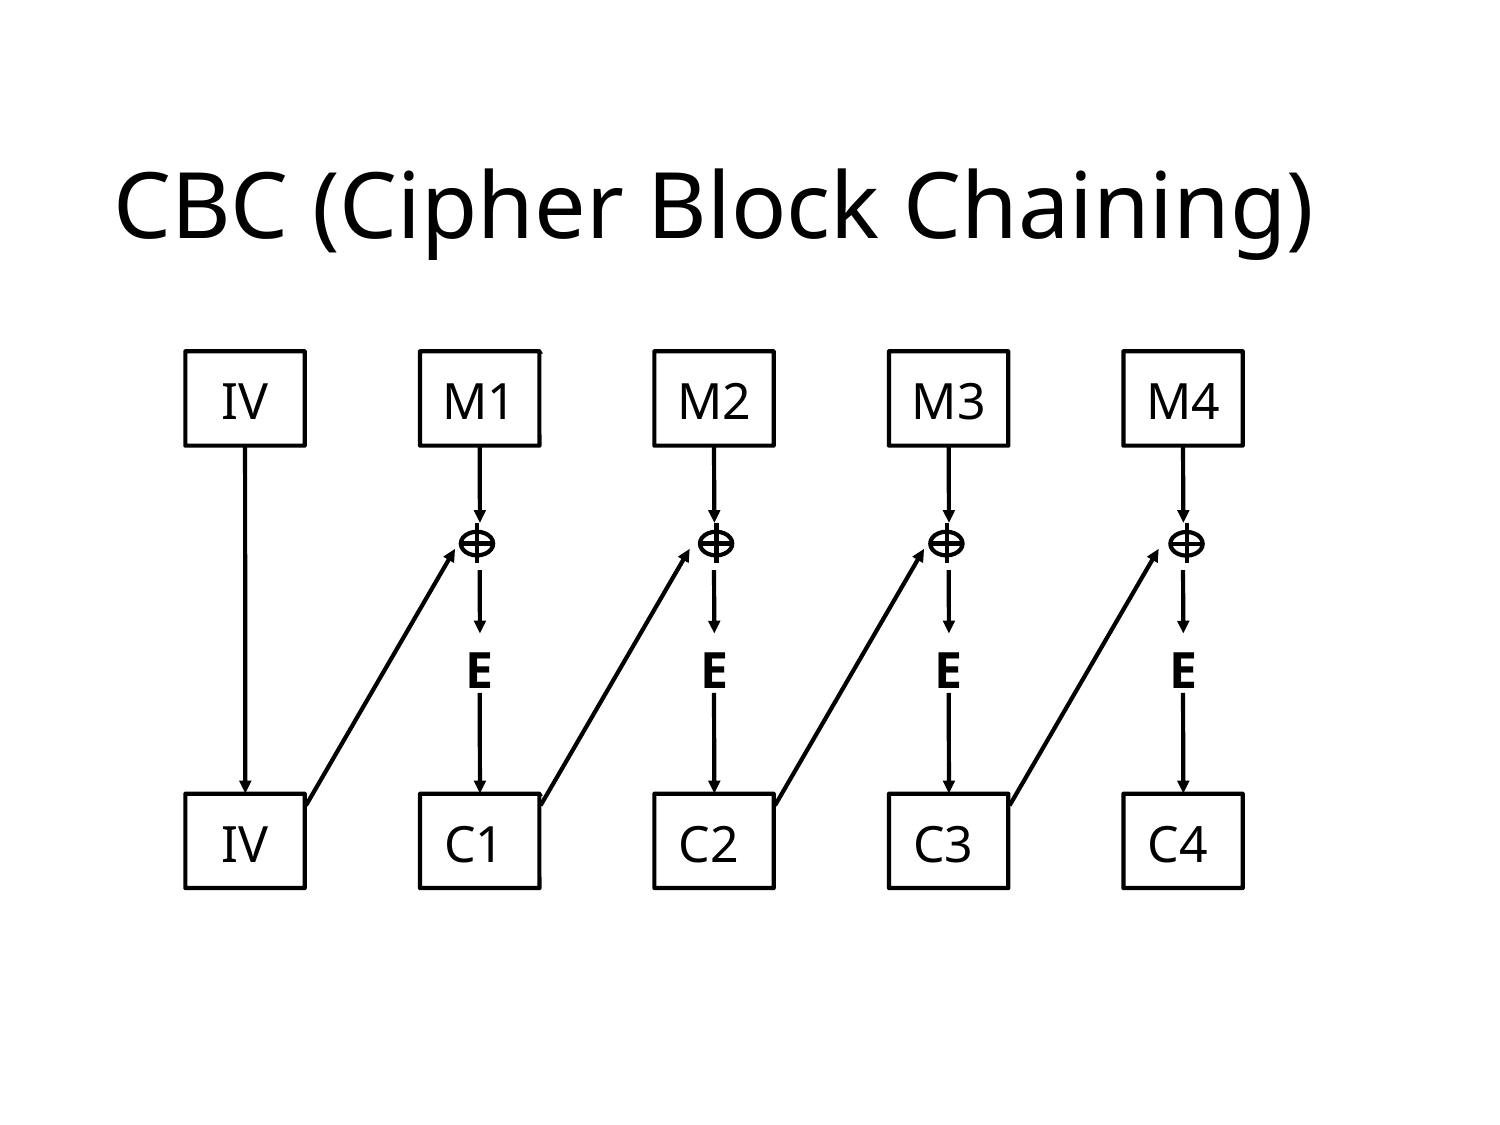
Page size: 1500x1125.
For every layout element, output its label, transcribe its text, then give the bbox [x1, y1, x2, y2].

text_box IV [206, 803, 284, 880]
text_box C3 [898, 803, 989, 880]
text_box [889, 351, 1009, 446]
text_box M1 [427, 361, 532, 438]
text_box M2 [662, 361, 767, 438]
text_box [420, 351, 540, 446]
title CBC (Cipher Block Chaining) [47, 82, 1382, 320]
text_box C4 [1132, 803, 1224, 880]
text_box C1 [429, 803, 520, 880]
text_box [420, 793, 540, 889]
text_box C2 [663, 803, 755, 880]
text_box [889, 793, 1009, 889]
text_box [185, 351, 305, 446]
text_box [1123, 351, 1243, 446]
text_box E [919, 630, 978, 707]
text_box E [685, 630, 744, 707]
text_box IV [206, 361, 284, 438]
text_box [185, 793, 305, 889]
text_box [654, 793, 774, 889]
text_box E [450, 630, 509, 707]
text_box [1123, 793, 1243, 889]
text_box M3 [896, 361, 1001, 438]
text_box [654, 351, 774, 446]
text_box E [1154, 630, 1213, 707]
text_box M4 [1131, 361, 1236, 438]
